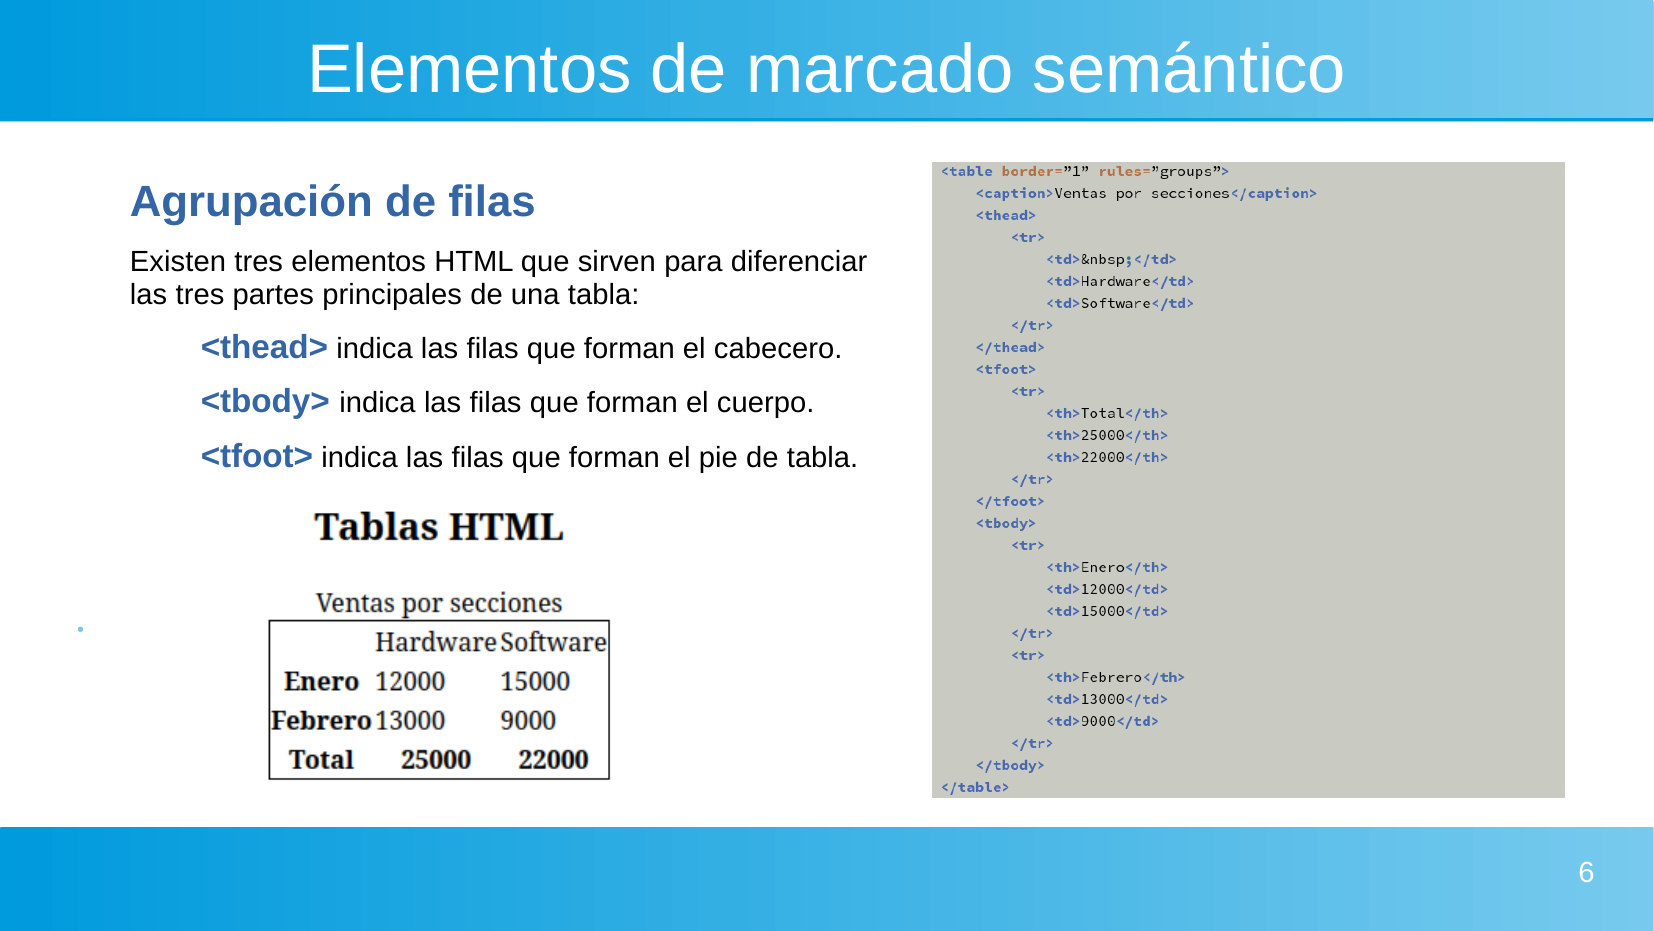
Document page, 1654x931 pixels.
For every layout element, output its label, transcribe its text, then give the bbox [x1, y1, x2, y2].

list Agrupación de filas Existen tres elementos HTML que sirven para diferenciar las tres partes principales de una tabla: <thead> indica las filas que forman el cabecero. <tbody> indica las filas que forman el cuerpo. <tfoot> indica las filas que forman el pie de tabla. [59, 177, 886, 502]
picture [932, 162, 1565, 798]
title Elementos de marcado semántico [59, 29, 1595, 108]
picture [236, 501, 643, 802]
